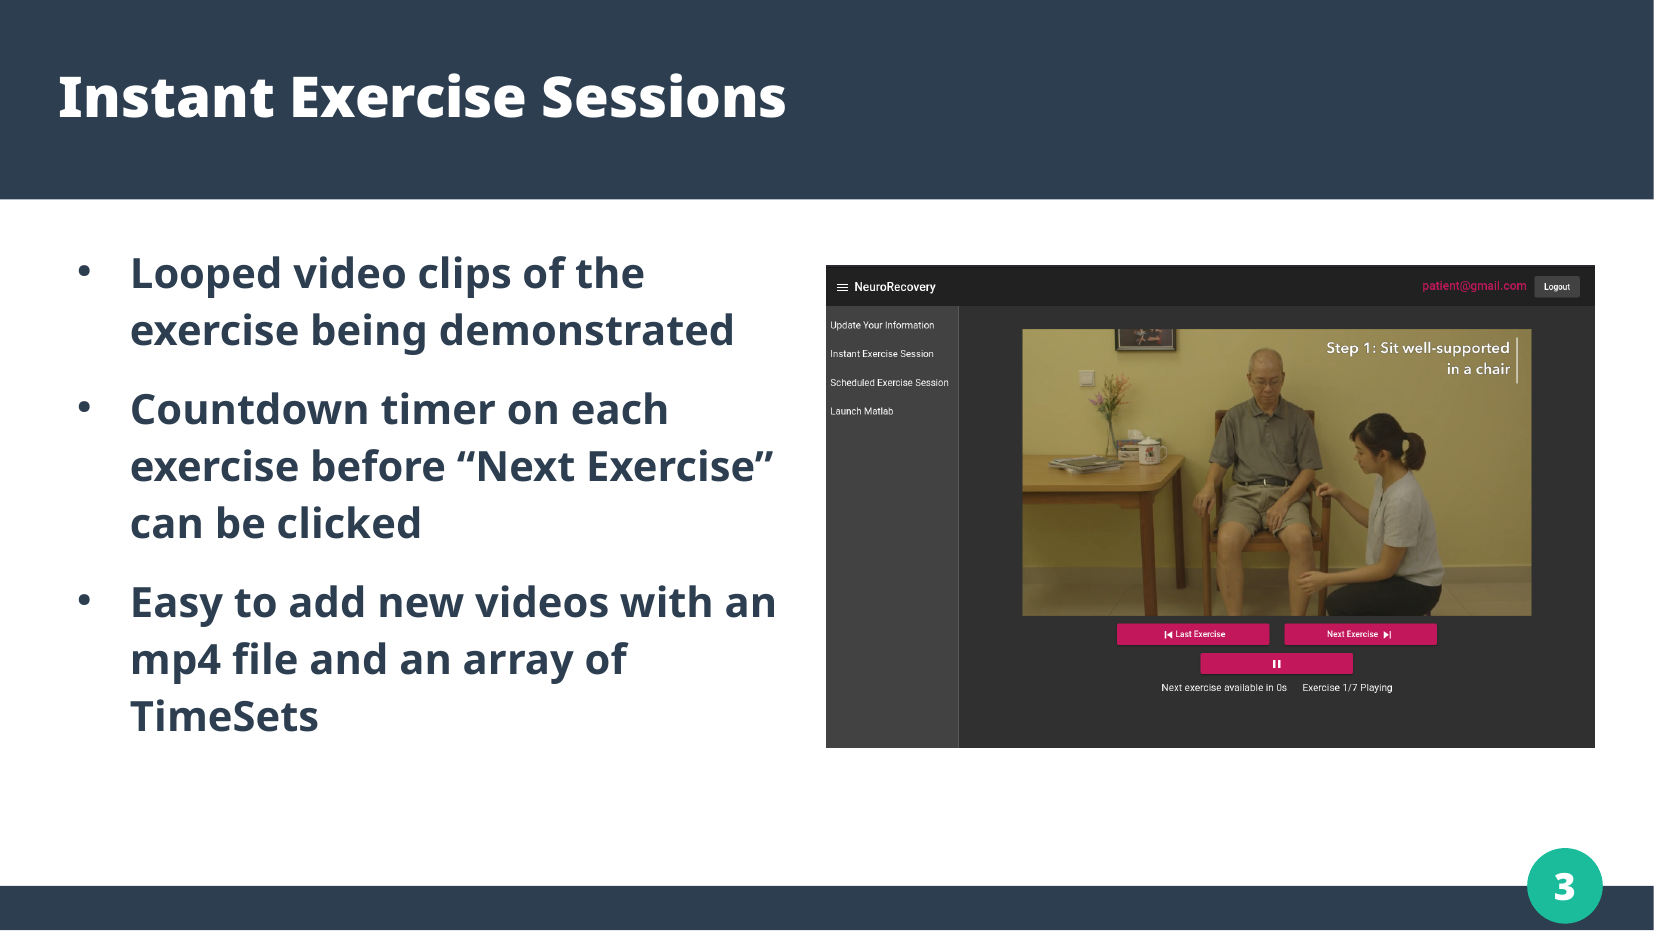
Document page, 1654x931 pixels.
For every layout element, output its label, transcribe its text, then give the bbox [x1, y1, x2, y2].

list Looped video clips of the exercise being demonstrated Countdown timer on each exercise before “Next Exercise” can be clicked Easy to add new videos with an mp4 file and an array of TimeSets [59, 243, 798, 864]
title Instant Exercise Sessions [59, 37, 1595, 155]
picture [826, 265, 1595, 748]
